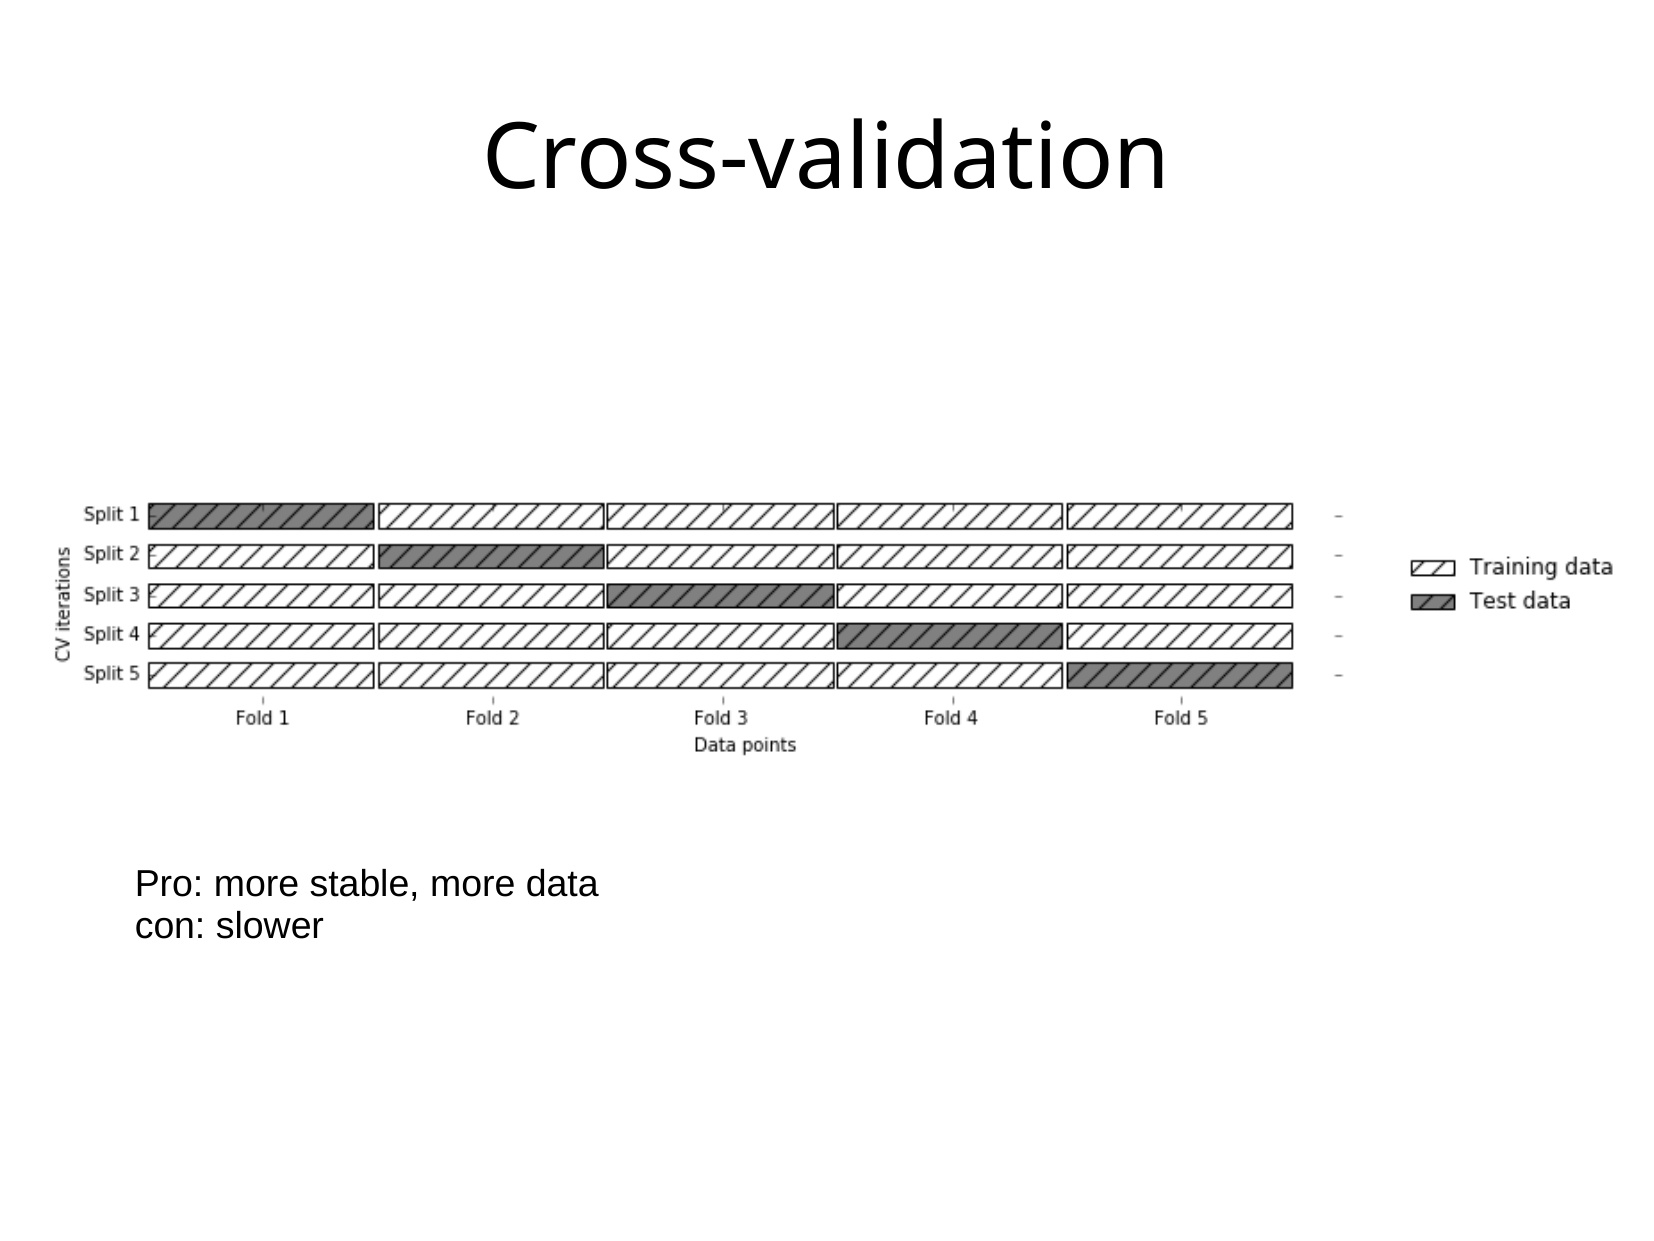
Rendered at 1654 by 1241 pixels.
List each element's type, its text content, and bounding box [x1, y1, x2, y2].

title Cross-validation [82, 49, 1571, 257]
text_box Pro: more stable, more data con: slower [120, 855, 1096, 954]
picture [45, 464, 1636, 768]
